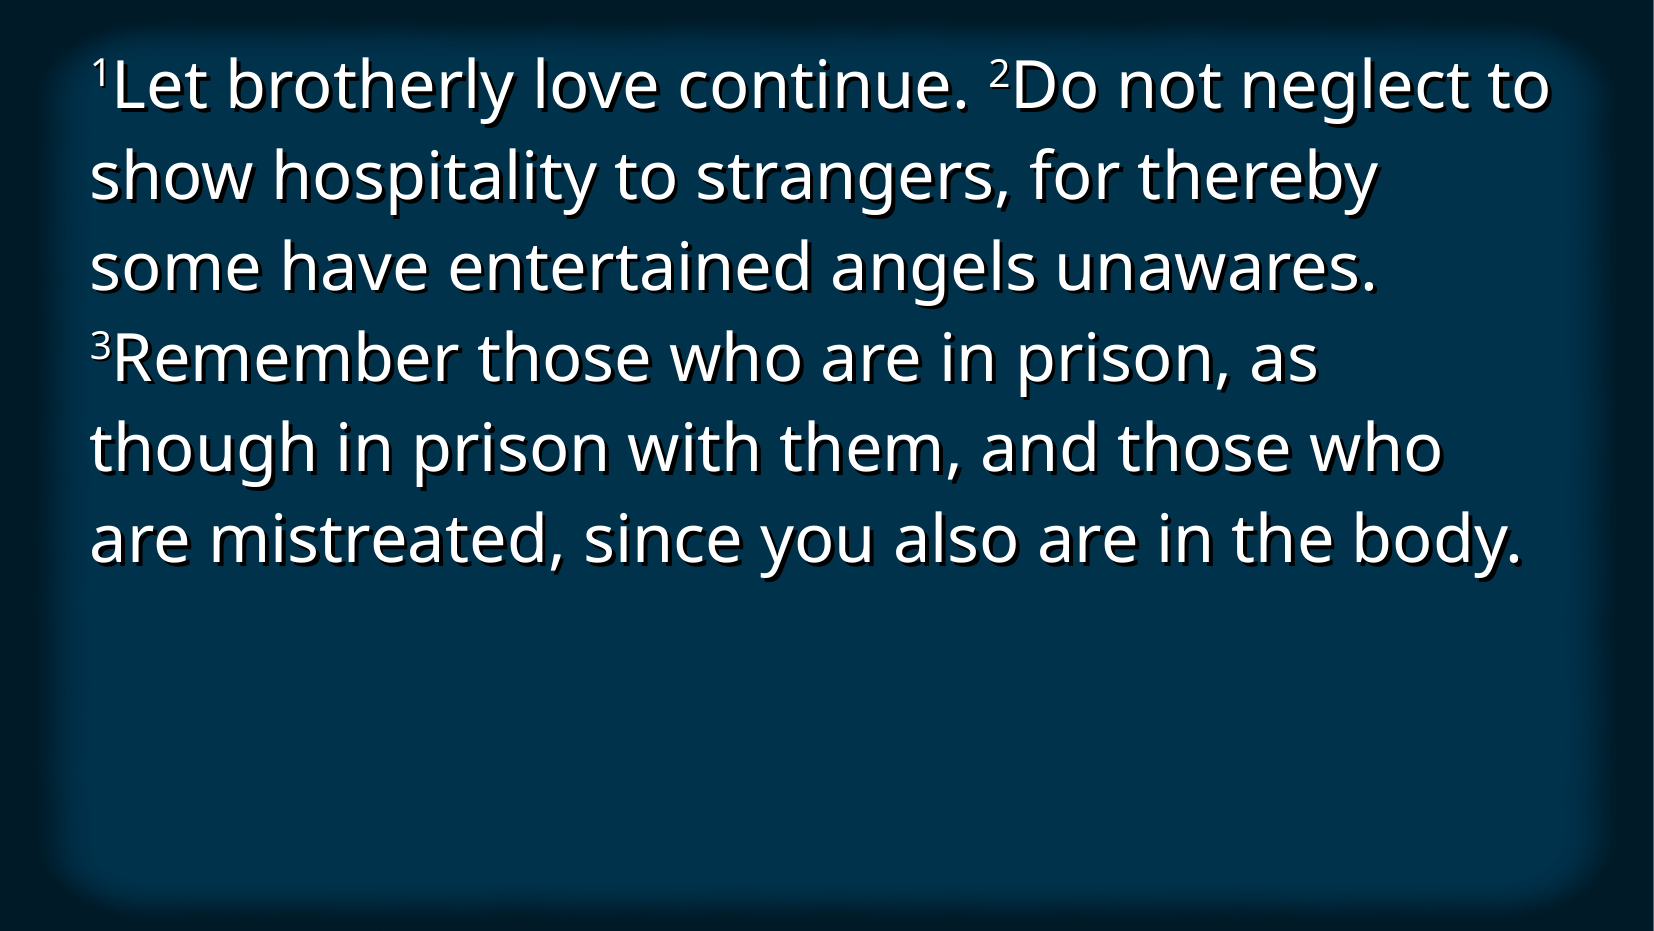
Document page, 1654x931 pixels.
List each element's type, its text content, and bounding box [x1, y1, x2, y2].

picture [0, 0, 1654, 931]
text_box 1Let brotherly love continue. 2Do not neglect to show hospitality to strangers, for thereby some have entertained angels unawares. 3Remember those who are in prison, as though in prison with them, and those who are mistreated, since you also are in the body. [75, 30, 1576, 578]
